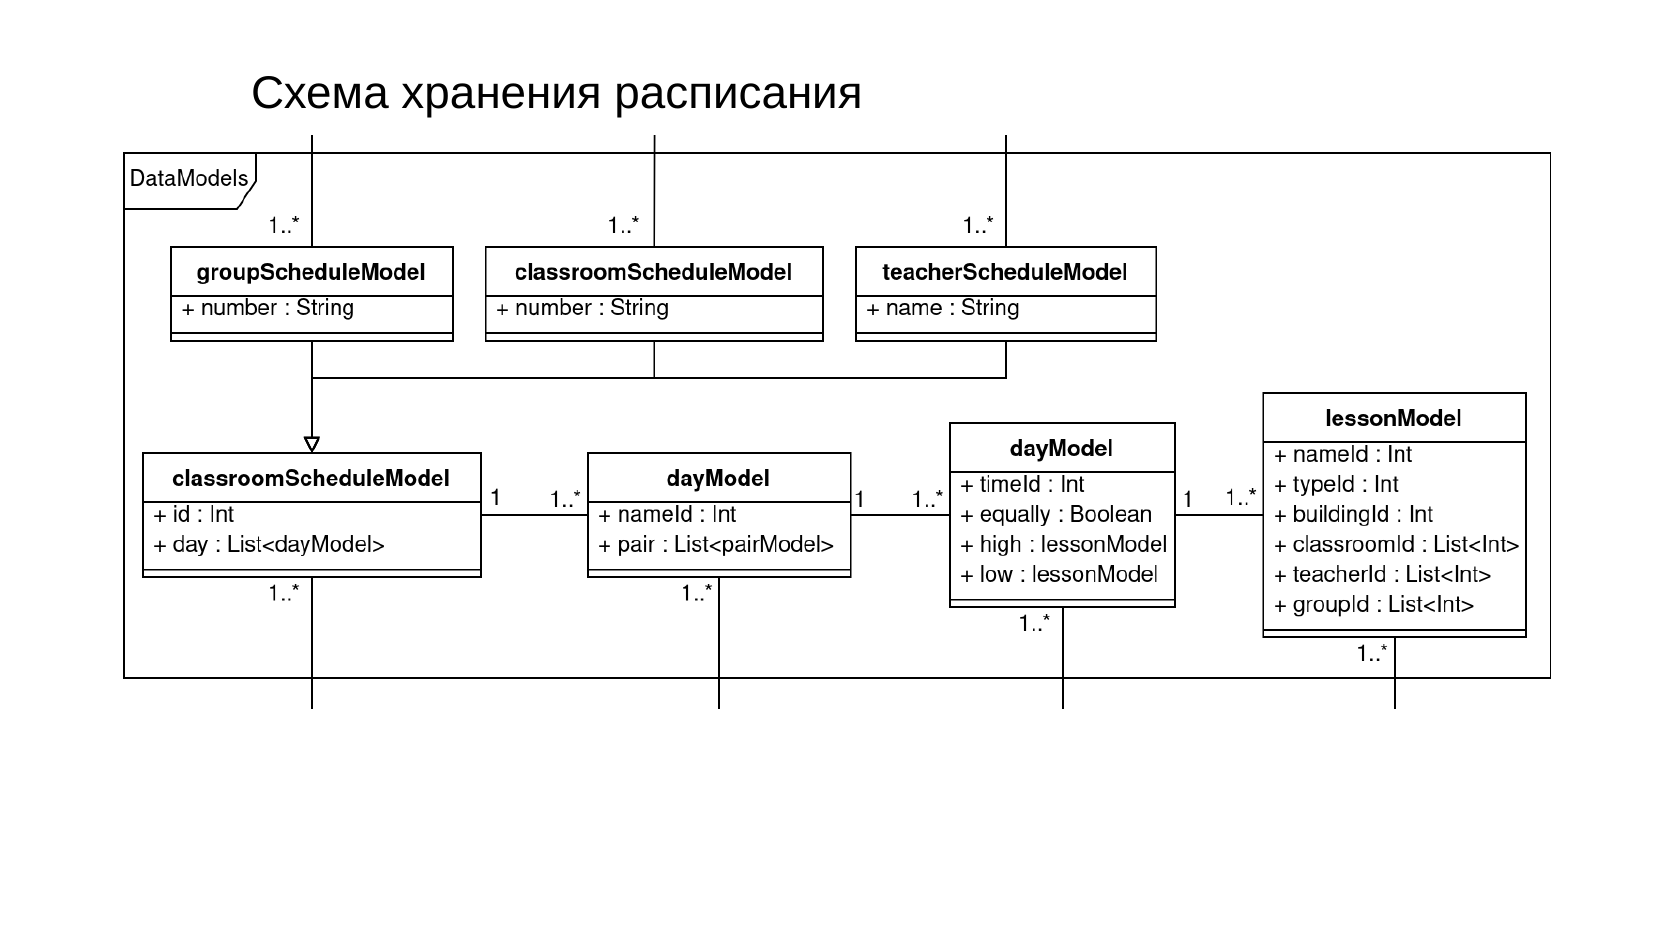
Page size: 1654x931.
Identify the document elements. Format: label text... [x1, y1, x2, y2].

picture [118, 135, 1562, 709]
text_box Схема хранения расписания [236, 59, 886, 126]
